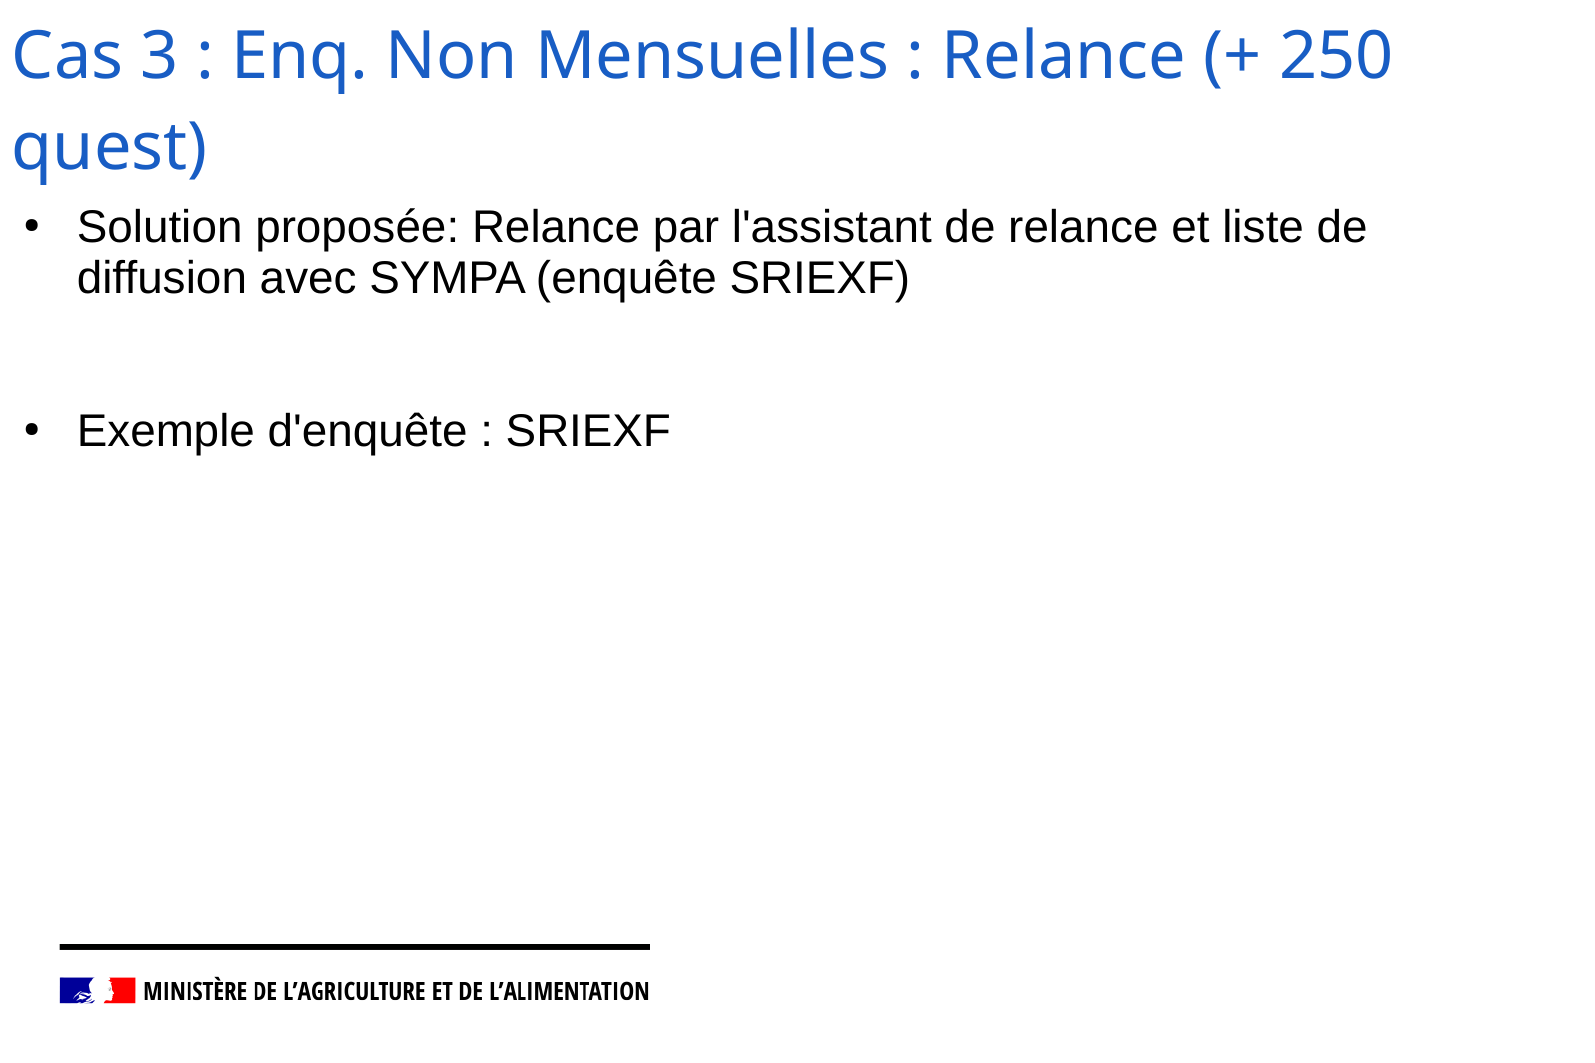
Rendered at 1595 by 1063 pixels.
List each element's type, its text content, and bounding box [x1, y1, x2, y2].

list Solution proposée: Relance par l'assistant de relance et liste de diffusion avec SYMPA (enquête SRIEXF) Exemple d'enquête : SRIEXF [5, 124, 1418, 473]
picture [59, 944, 650, 1004]
title Cas 3 : Enq. Non Mensuelles : Relance (+ 250 quest) [11, 7, 1536, 86]
